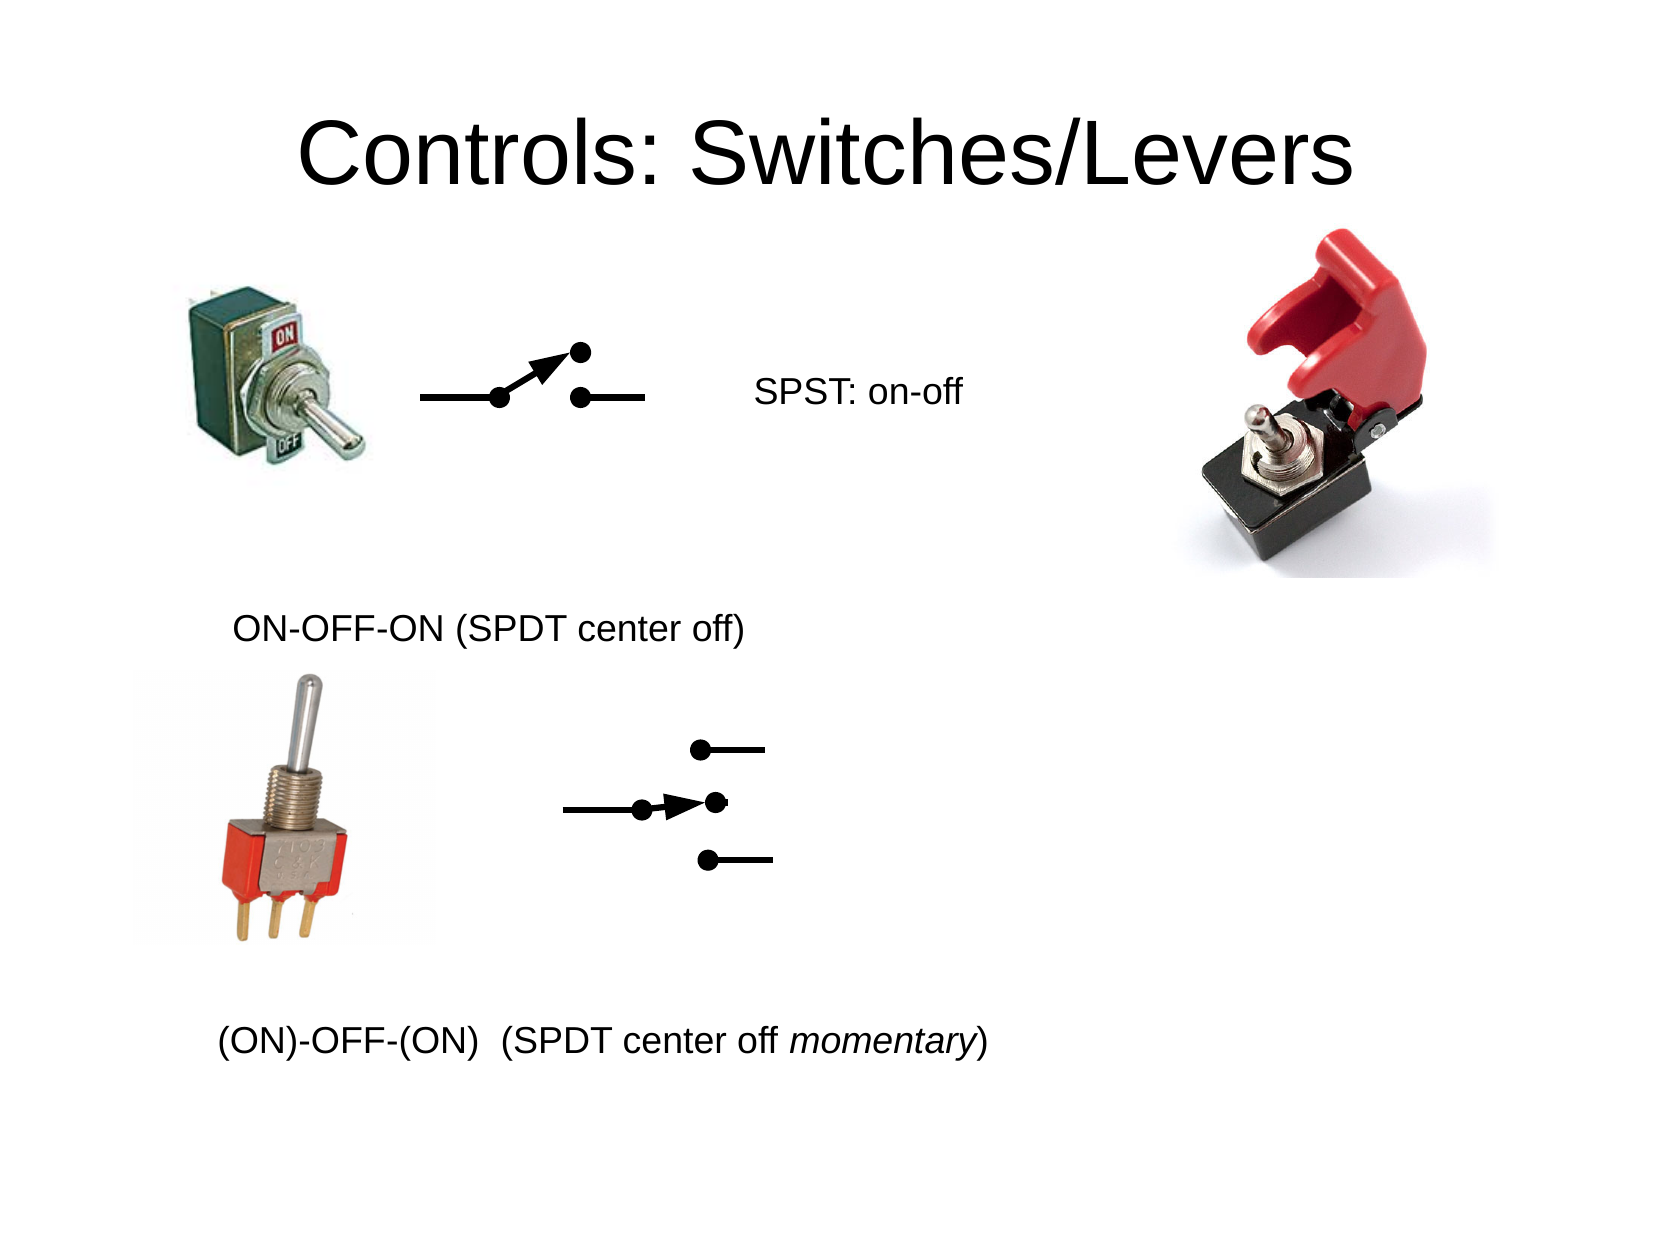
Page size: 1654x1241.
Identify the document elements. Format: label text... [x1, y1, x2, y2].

picture [1087, 217, 1538, 578]
picture [133, 670, 436, 946]
text_box SPST: on-off [738, 363, 989, 421]
text_box (ON)-OFF-(ON) (SPDT center off momentary) [202, 1012, 1004, 1070]
text_box ON-OFF-ON (SPDT center off) [217, 600, 761, 657]
picture [148, 260, 383, 496]
title Controls: Switches/Levers [82, 49, 1571, 257]
